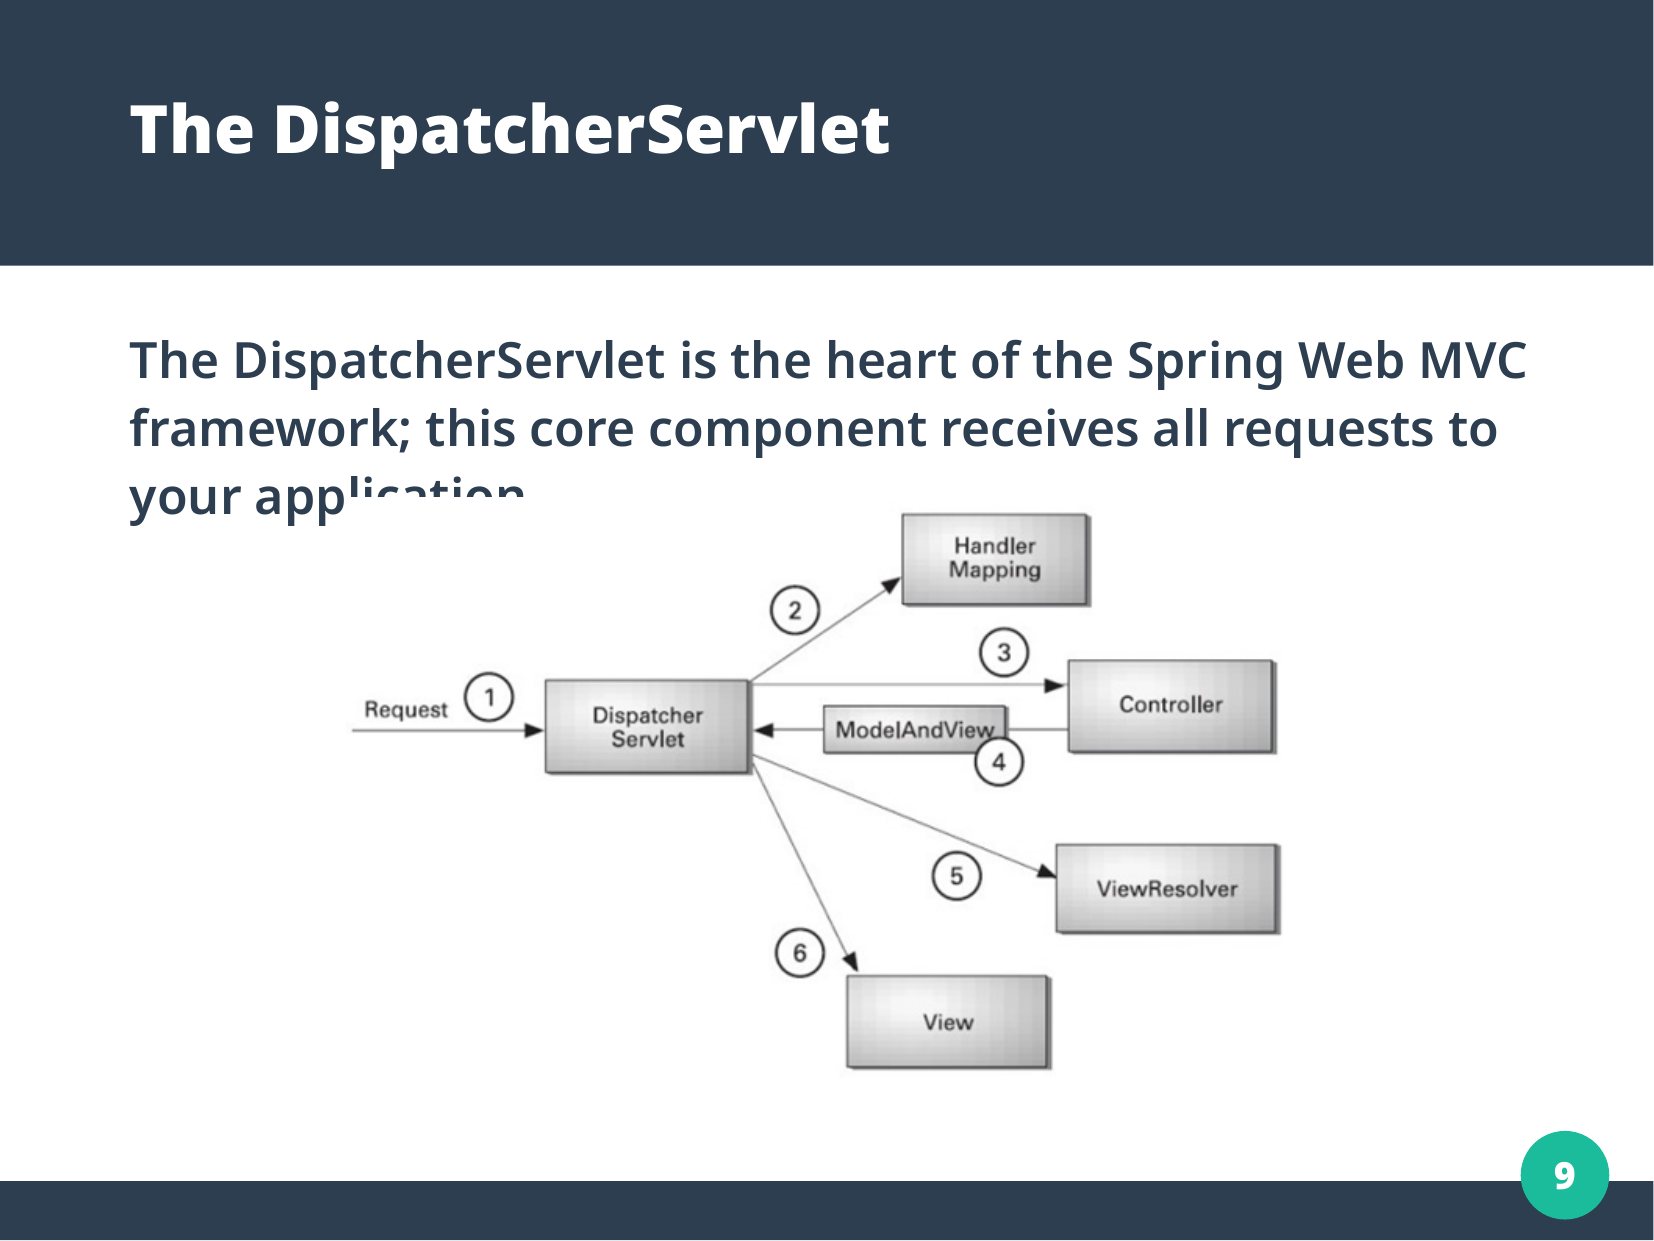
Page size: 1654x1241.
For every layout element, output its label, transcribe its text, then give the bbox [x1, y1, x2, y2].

list The DispatcherServlet is the heart of the Spring Web MVC framework; this core component receives all requests to your application. [59, 324, 1595, 588]
picture [345, 497, 1286, 1081]
title The DispatcherServlet [59, 49, 1595, 207]
